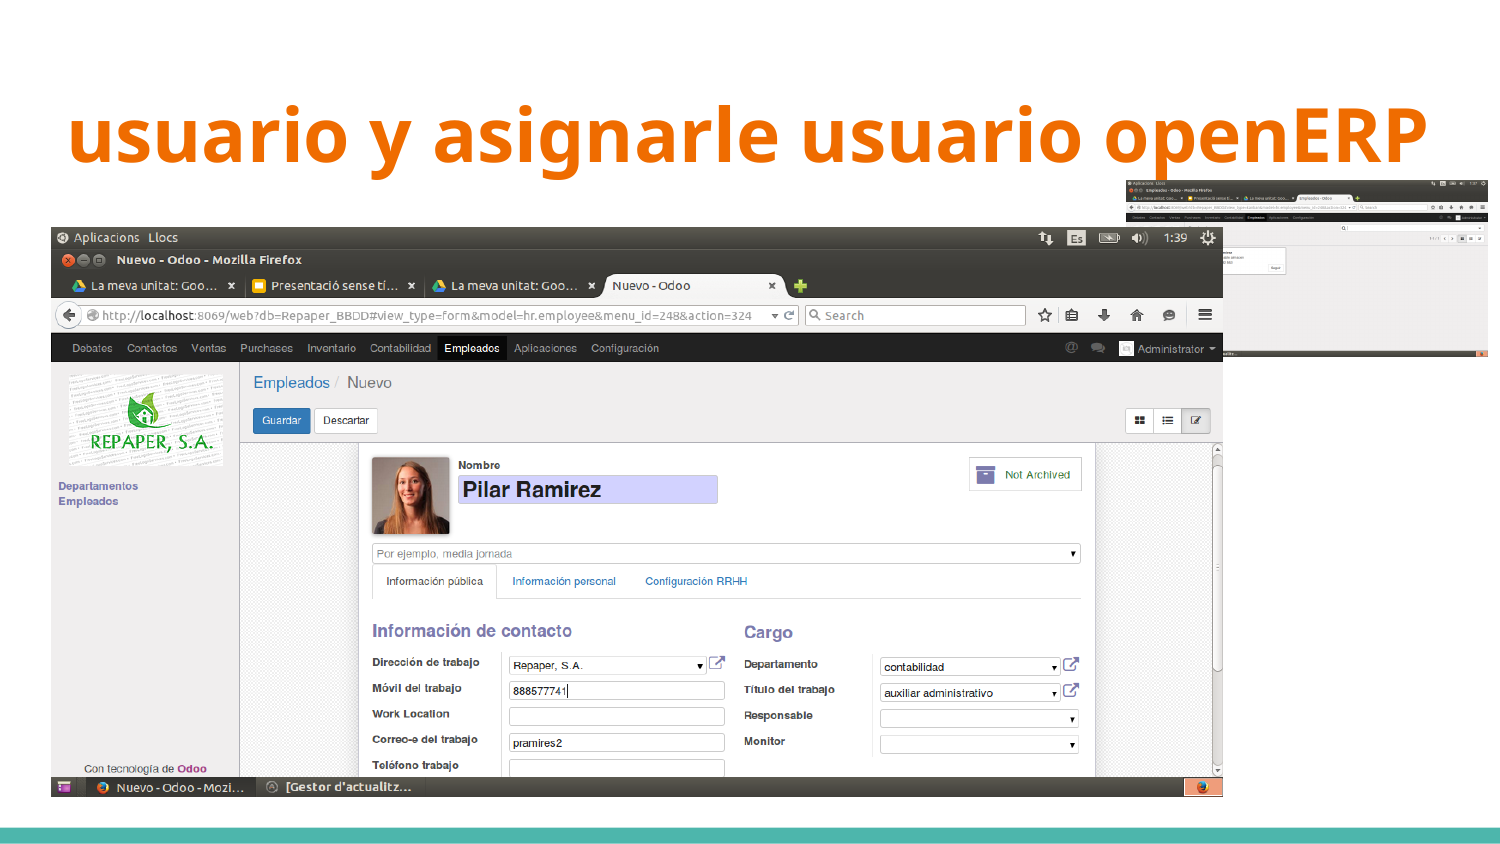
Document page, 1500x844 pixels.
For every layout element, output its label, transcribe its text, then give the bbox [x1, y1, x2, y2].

title usuario y asignarle usuario openERP [51, 72, 1449, 189]
picture [51, 180, 1488, 797]
